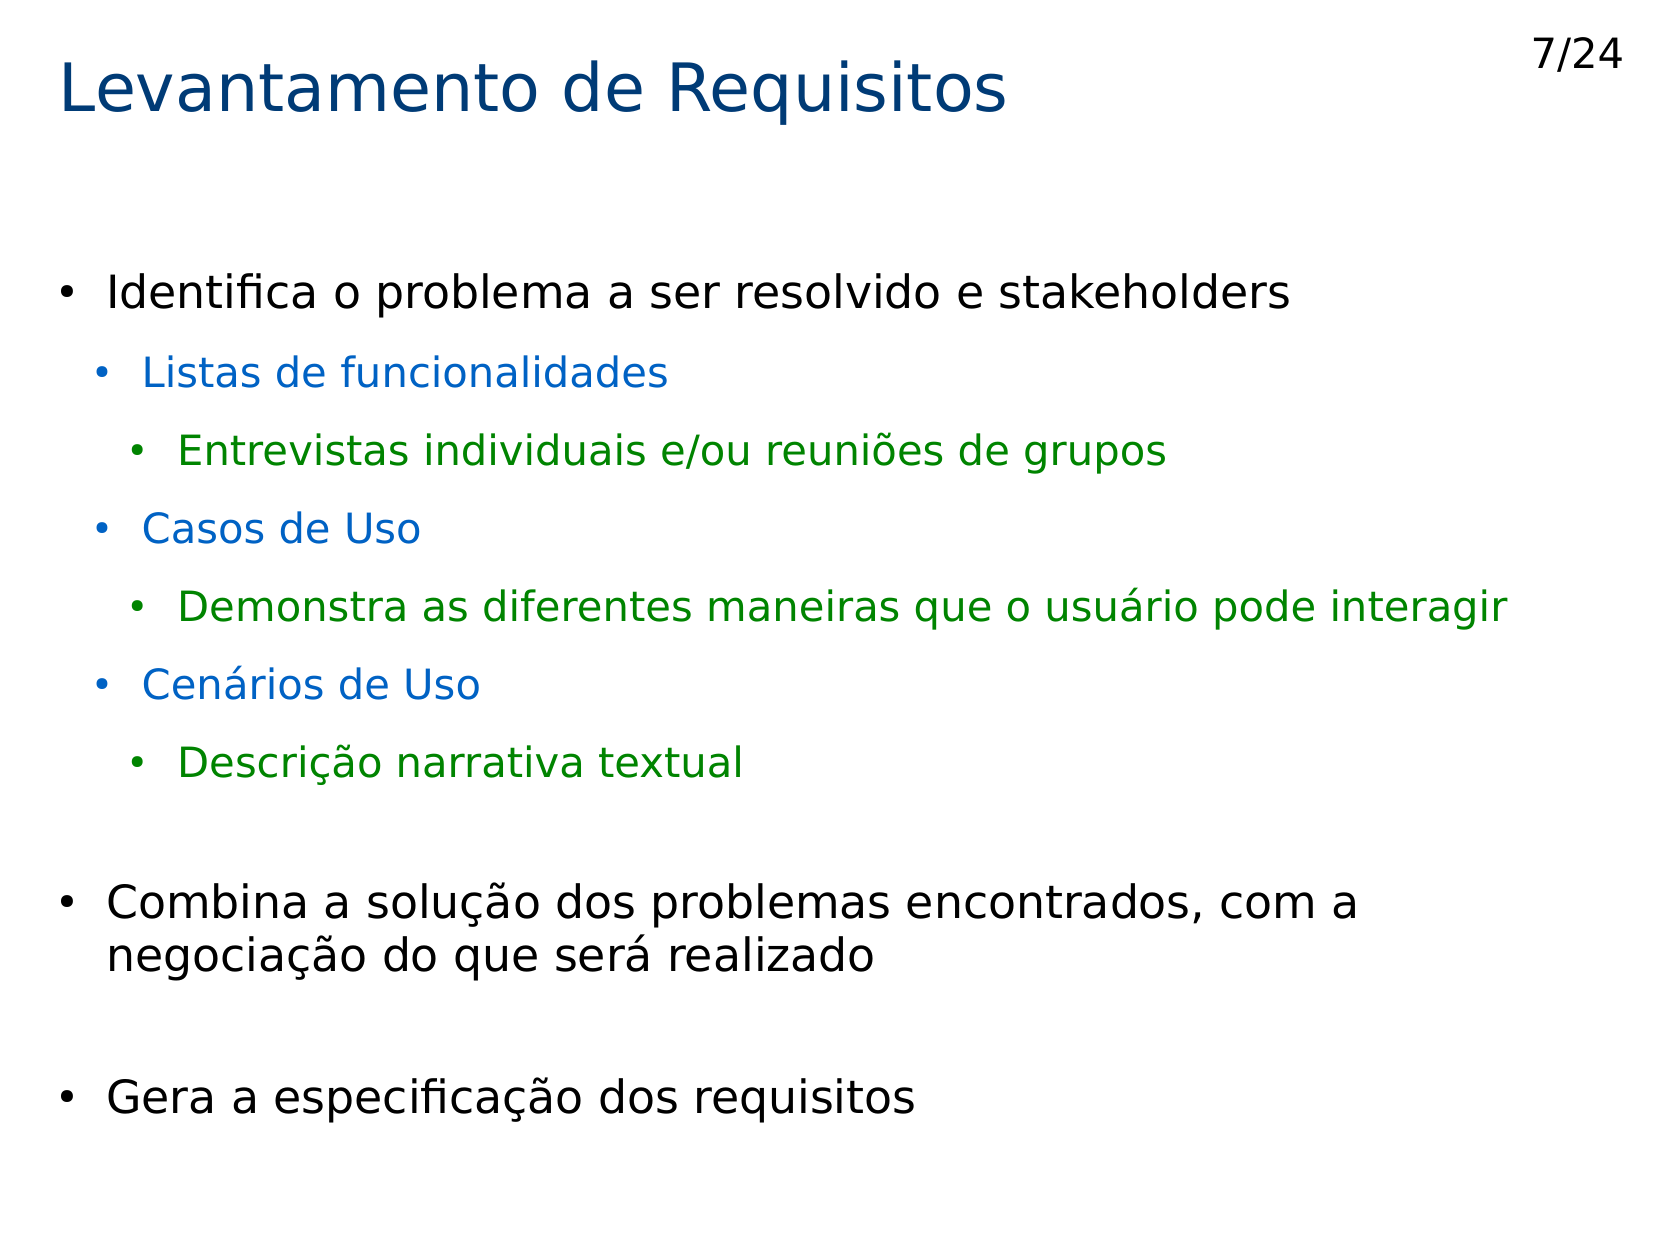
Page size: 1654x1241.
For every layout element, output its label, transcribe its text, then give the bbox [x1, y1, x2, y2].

list Identifica o problema a ser resolvido e stakeholders Listas de funcionalidades Entrevistas individuais e/ou reuniões de grupos Casos de Uso Demonstra as diferentes maneiras que o usuário pode interagir Cenários de Uso Descrição narrativa textual Combina a solução dos problemas encontrados, com a negociação do que será realizado Gera a especificação dos requisitos [59, 265, 1625, 1211]
title Levantamento de Requisitos [59, 29, 1506, 148]
